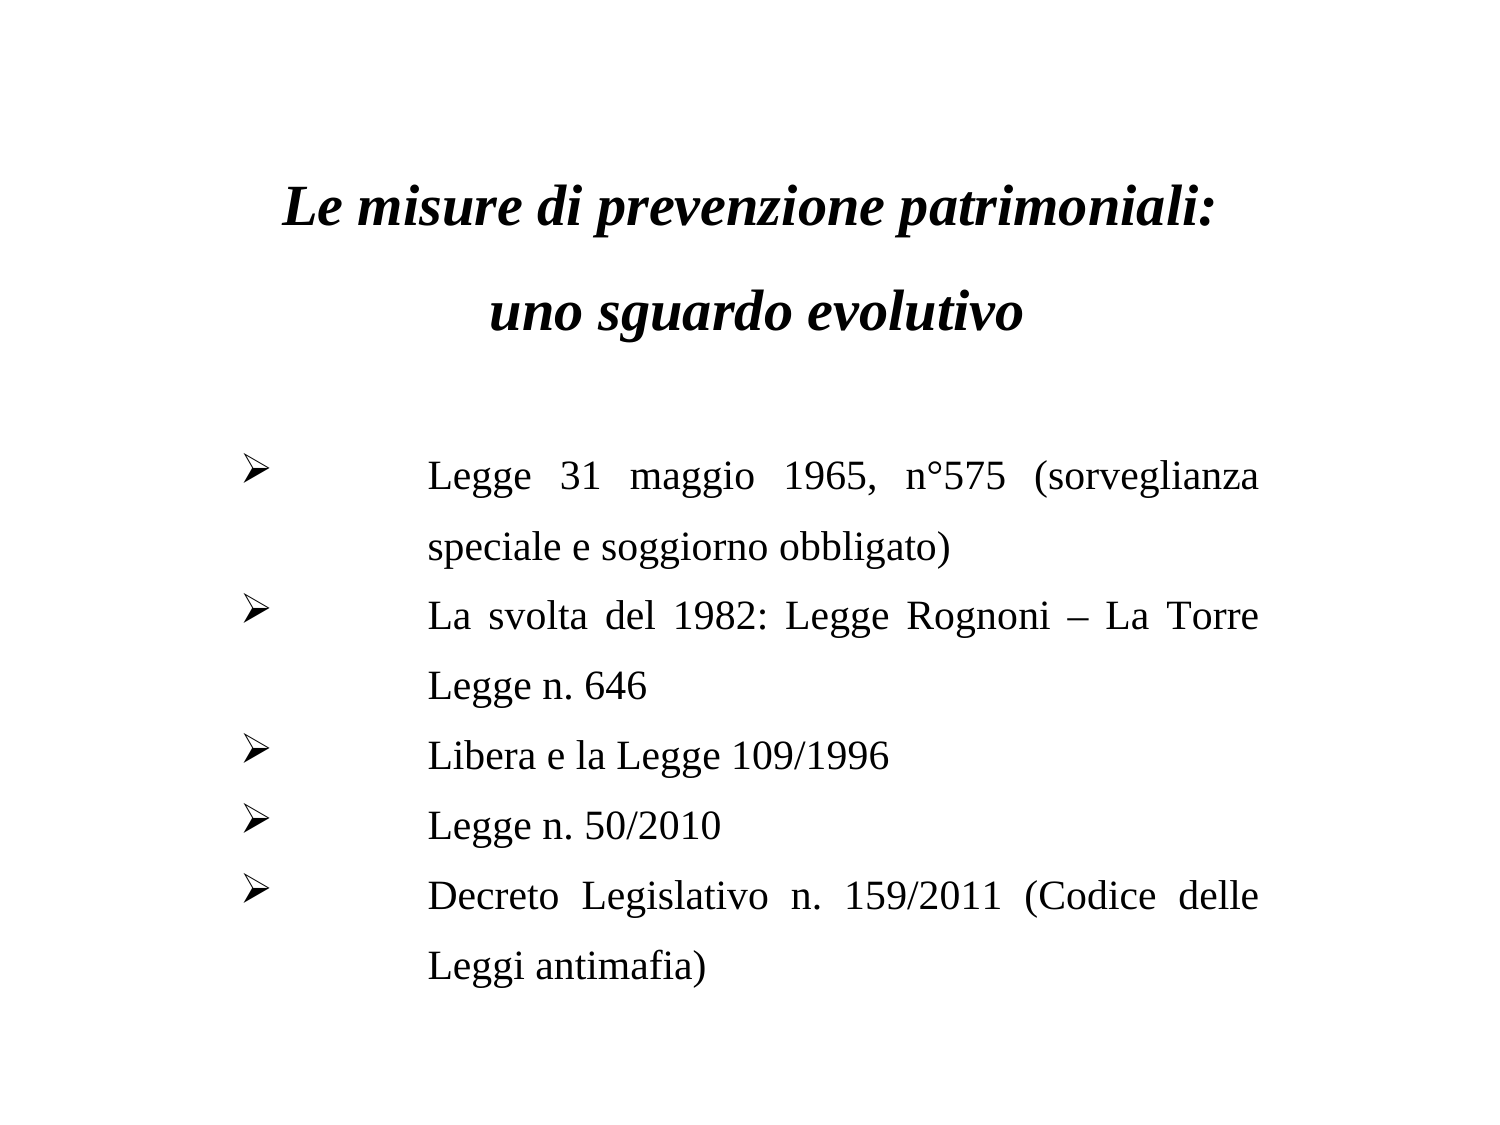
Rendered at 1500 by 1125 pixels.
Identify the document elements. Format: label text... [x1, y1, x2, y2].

subtitle Legge 31 maggio 1965, n°575 (sorveglianza speciale e soggiorno obbligato) La svolta del 1982: Legge Rognoni – La Torre Legge n. 646 Libera e la Legge 109/1996 Legge n. 50/2010 Decreto Legislativo n. 159/2011 (Codice delle Leggi antimafia) [225, 420, 1276, 819]
title Le misure di prevenzione patrimoniali: uno sguardo evolutivo [112, 137, 1388, 337]
